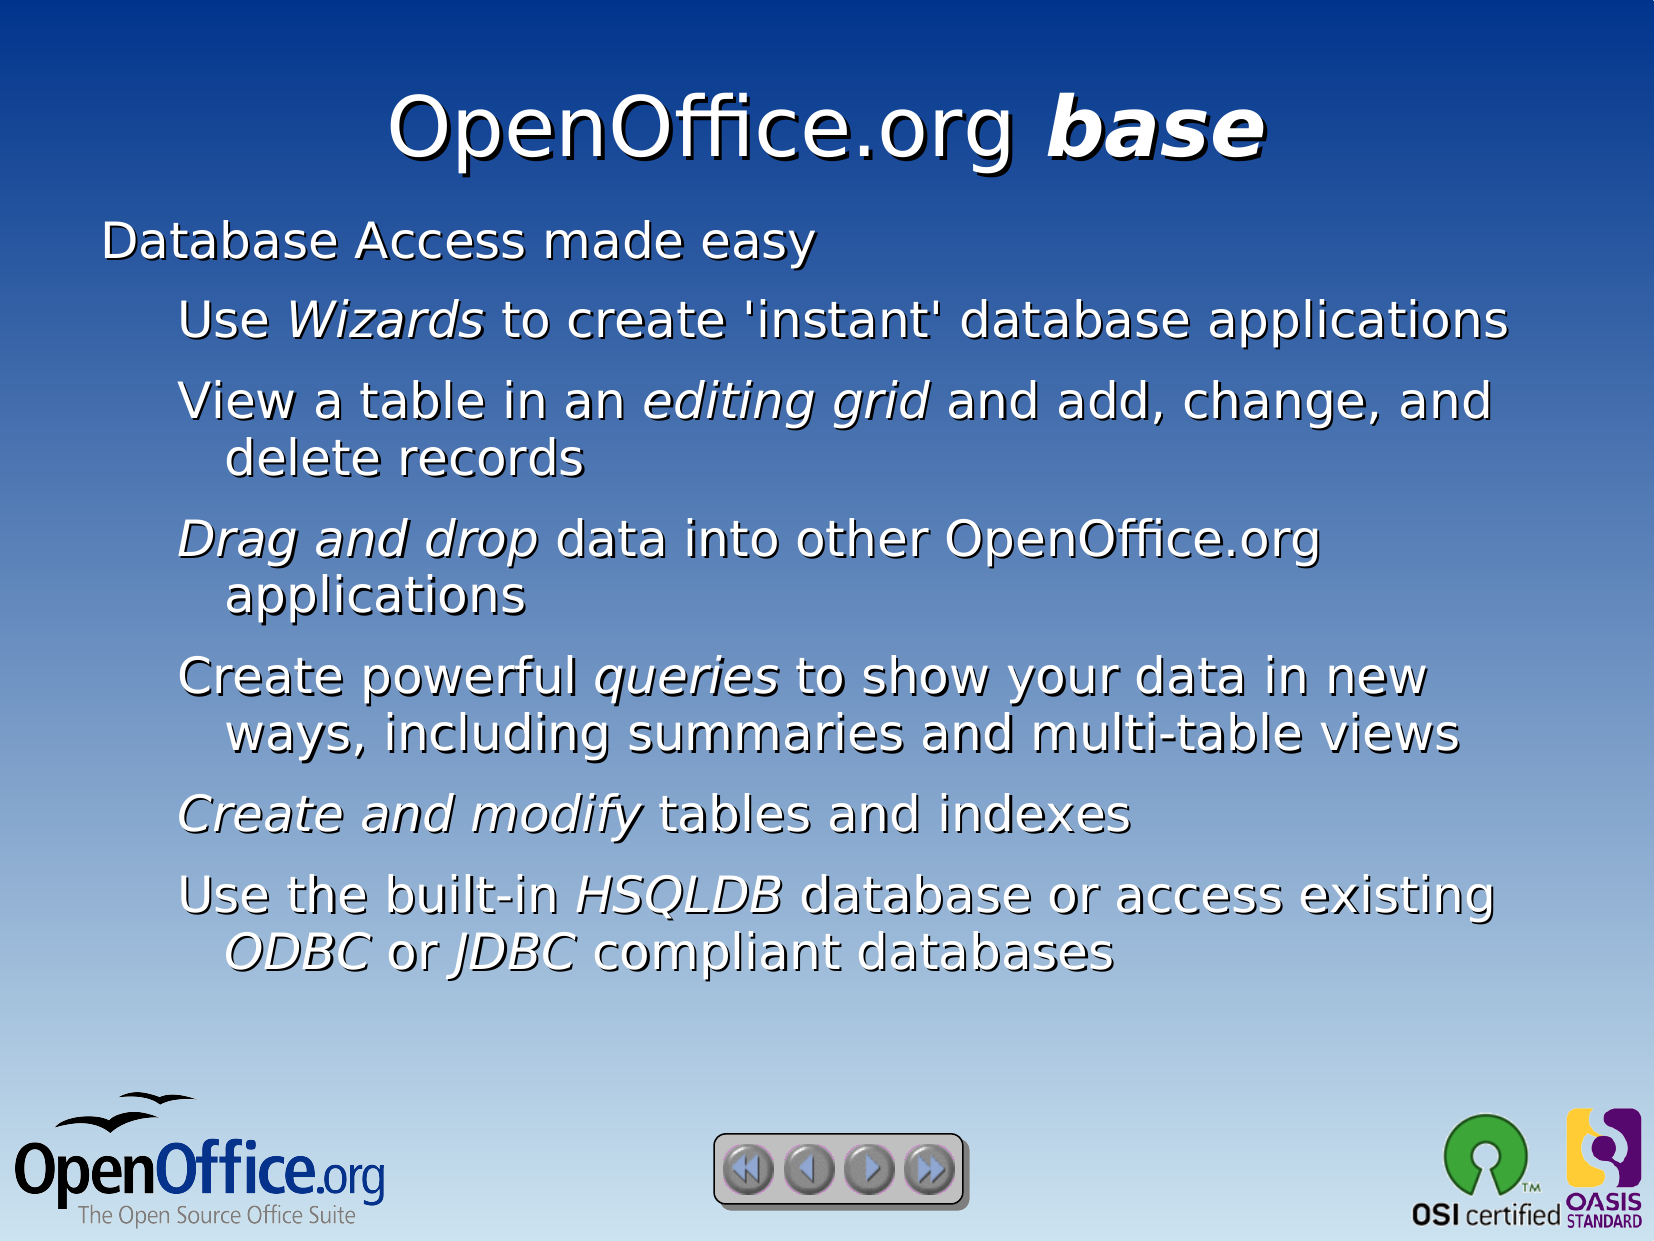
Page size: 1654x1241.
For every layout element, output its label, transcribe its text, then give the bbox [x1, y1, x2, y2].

picture [784, 1144, 835, 1195]
picture [15, 1092, 384, 1229]
title OpenOffice.org base [82, 49, 1571, 208]
picture [844, 1144, 895, 1195]
picture [723, 1144, 774, 1195]
text_box [714, 1133, 963, 1204]
picture [1405, 1102, 1654, 1238]
picture [904, 1144, 955, 1195]
list Database Access made easy Use Wizards to create 'instant' database applications View a table in an editing grid and add, change, and delete records Drag and drop data into other OpenOffice.org applications Create powerful queries to show your data in new ways, including summaries and multi-table views Create and modify tables and indexes Use the built-in HSQLDB database or access existing ODBC or JDBC compliant databases [82, 212, 1571, 1070]
